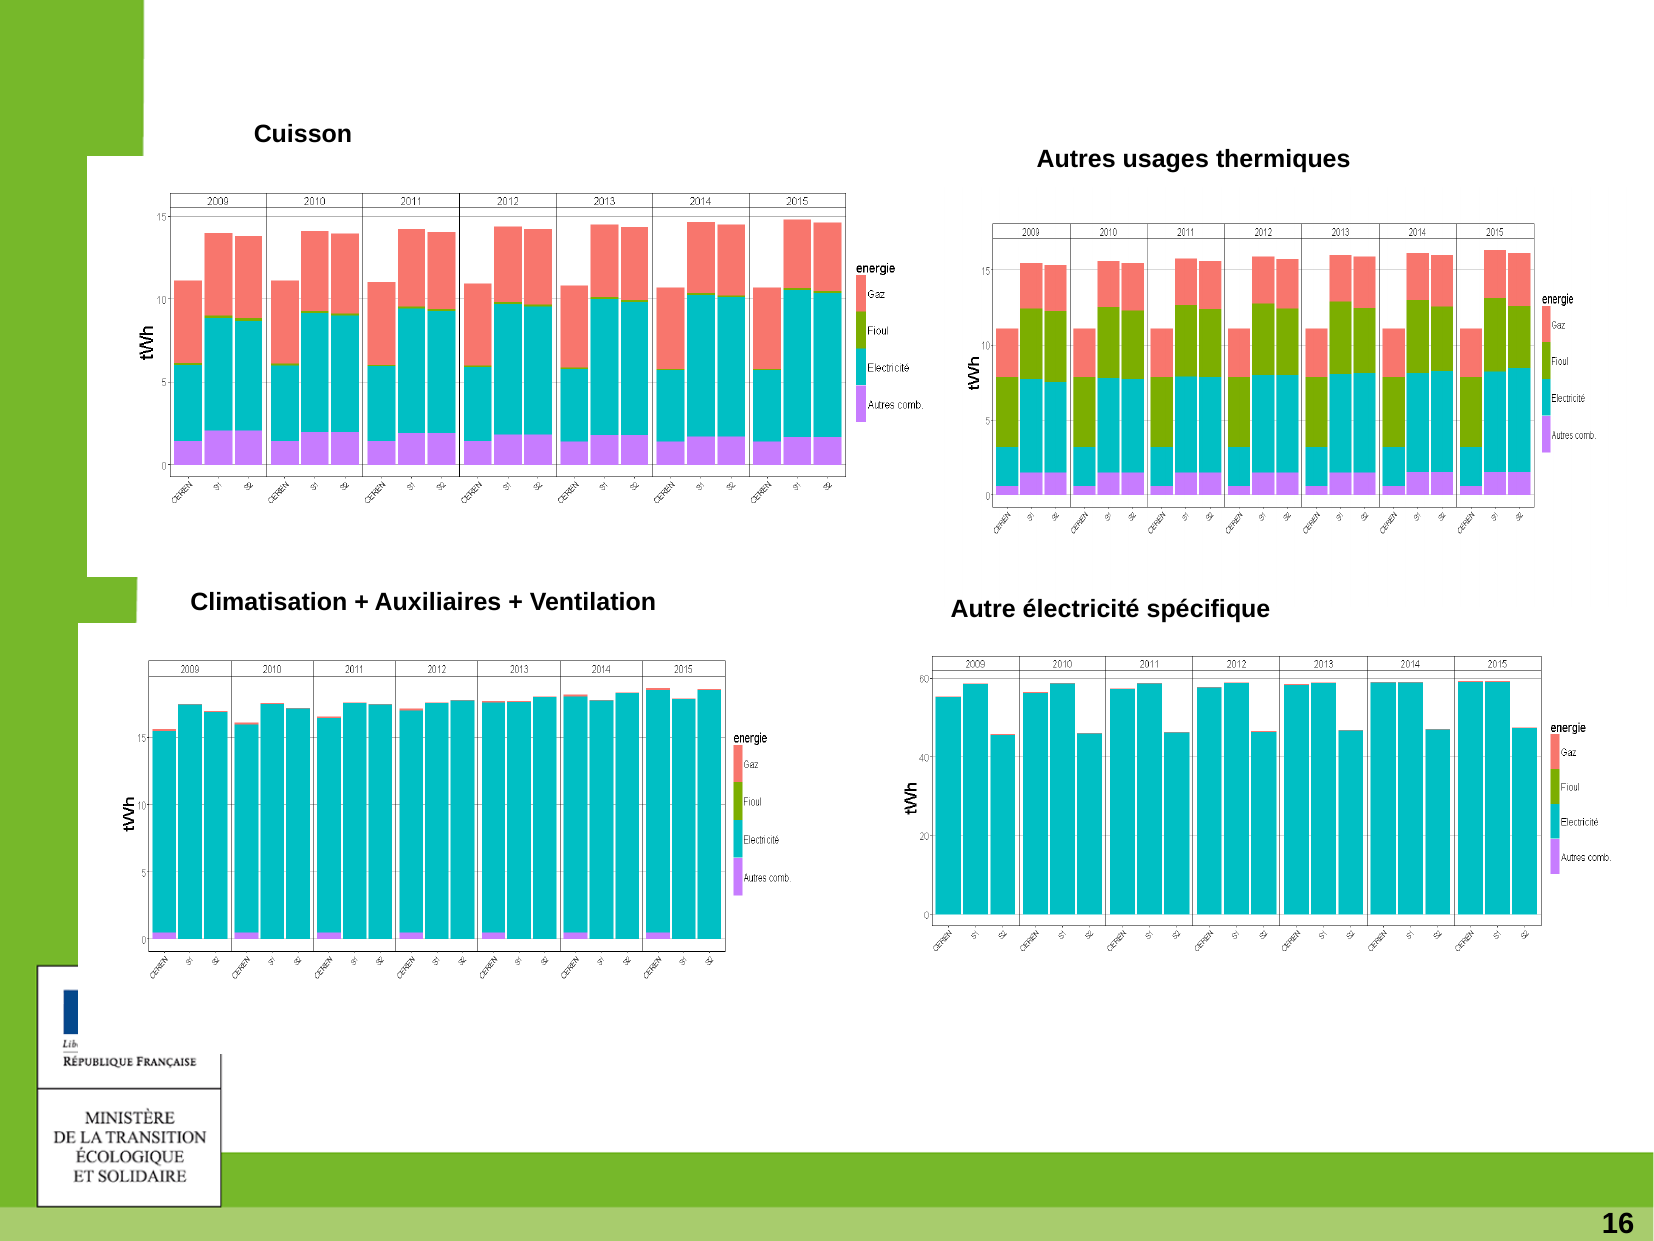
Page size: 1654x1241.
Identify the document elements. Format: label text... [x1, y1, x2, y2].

picture [0, 0, 1654, 1241]
text_box Autre électricité spécifique [935, 587, 1524, 636]
text_box Climatisation + Auxiliaires + Ventilation [175, 580, 829, 671]
text_box Autres usages thermiques [1021, 137, 1530, 182]
text_box Cuisson [239, 112, 805, 157]
